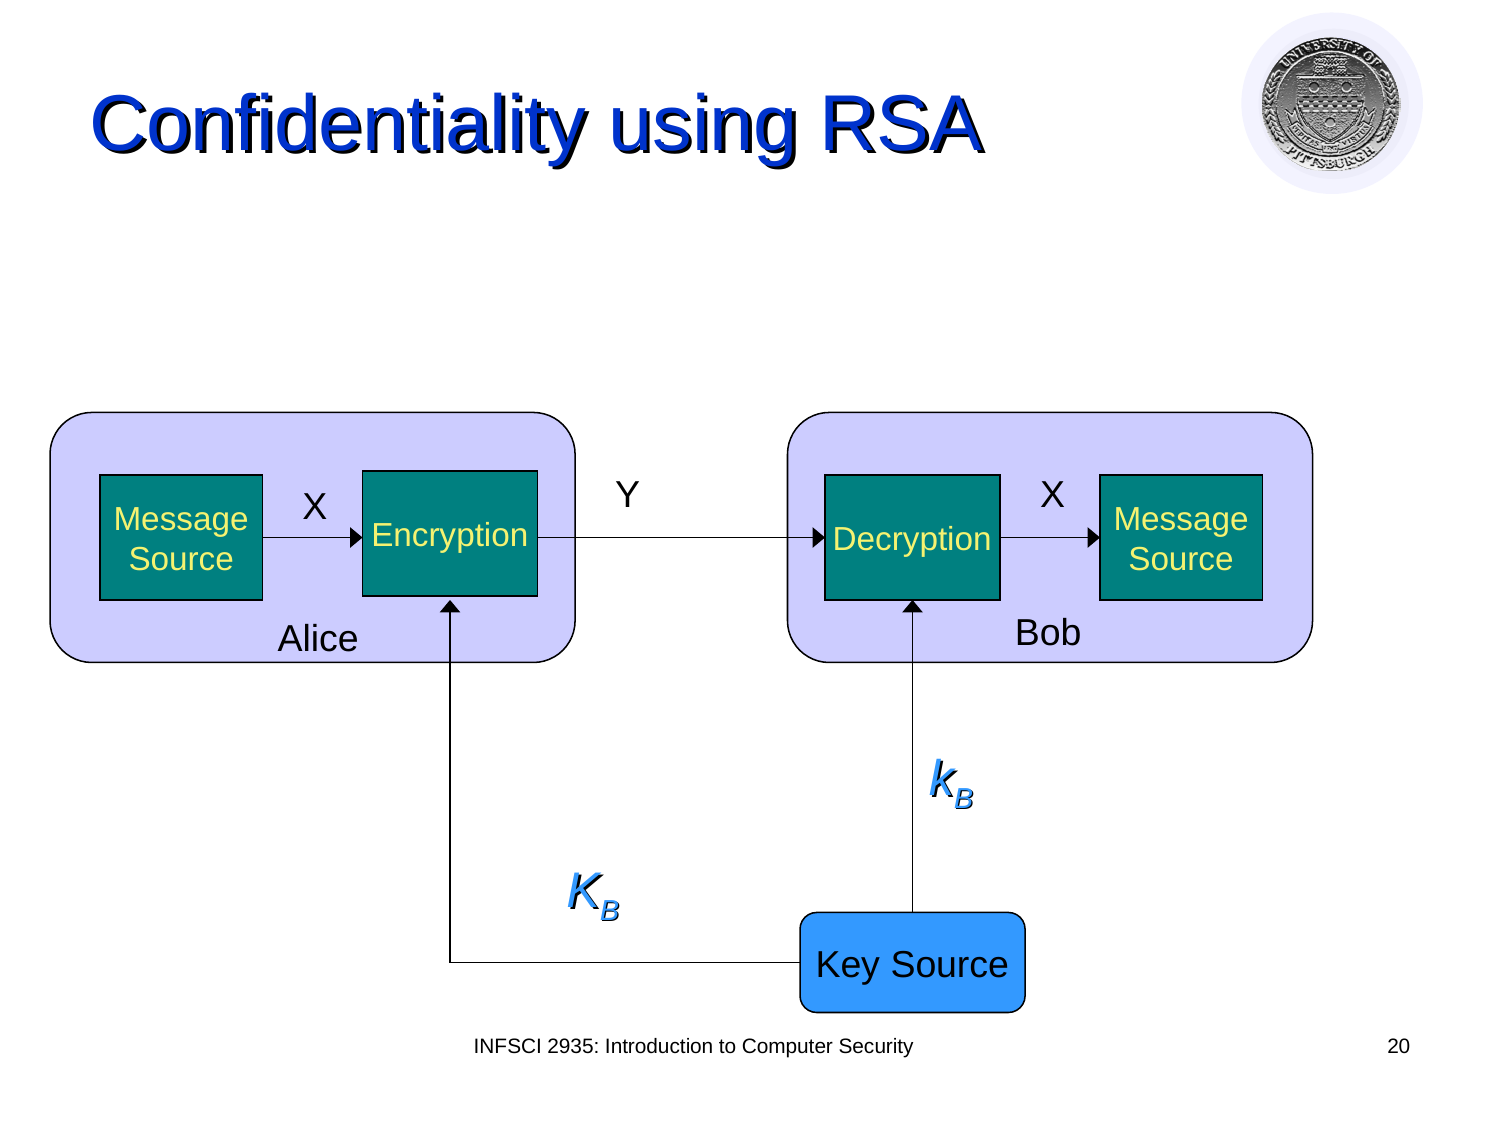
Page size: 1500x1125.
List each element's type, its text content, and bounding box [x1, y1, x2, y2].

text_box [787, 538, 912, 663]
text_box Alice [262, 605, 374, 667]
text_box Y [600, 462, 655, 523]
text_box [50, 412, 576, 663]
text_box kB [914, 737, 989, 822]
text_box Message Source [1099, 474, 1263, 600]
text_box Message Source [99, 474, 263, 600]
text_box X [1025, 462, 1080, 523]
text_box Decryption [824, 474, 1000, 600]
text_box X [287, 474, 343, 536]
text_box [787, 412, 1313, 663]
text_box Key Source [800, 912, 1026, 1013]
text_box Bob [1000, 599, 1097, 661]
text_box KB [551, 849, 634, 934]
title Confidentiality using RSA [75, 24, 1426, 213]
text_box Encryption [362, 470, 538, 596]
